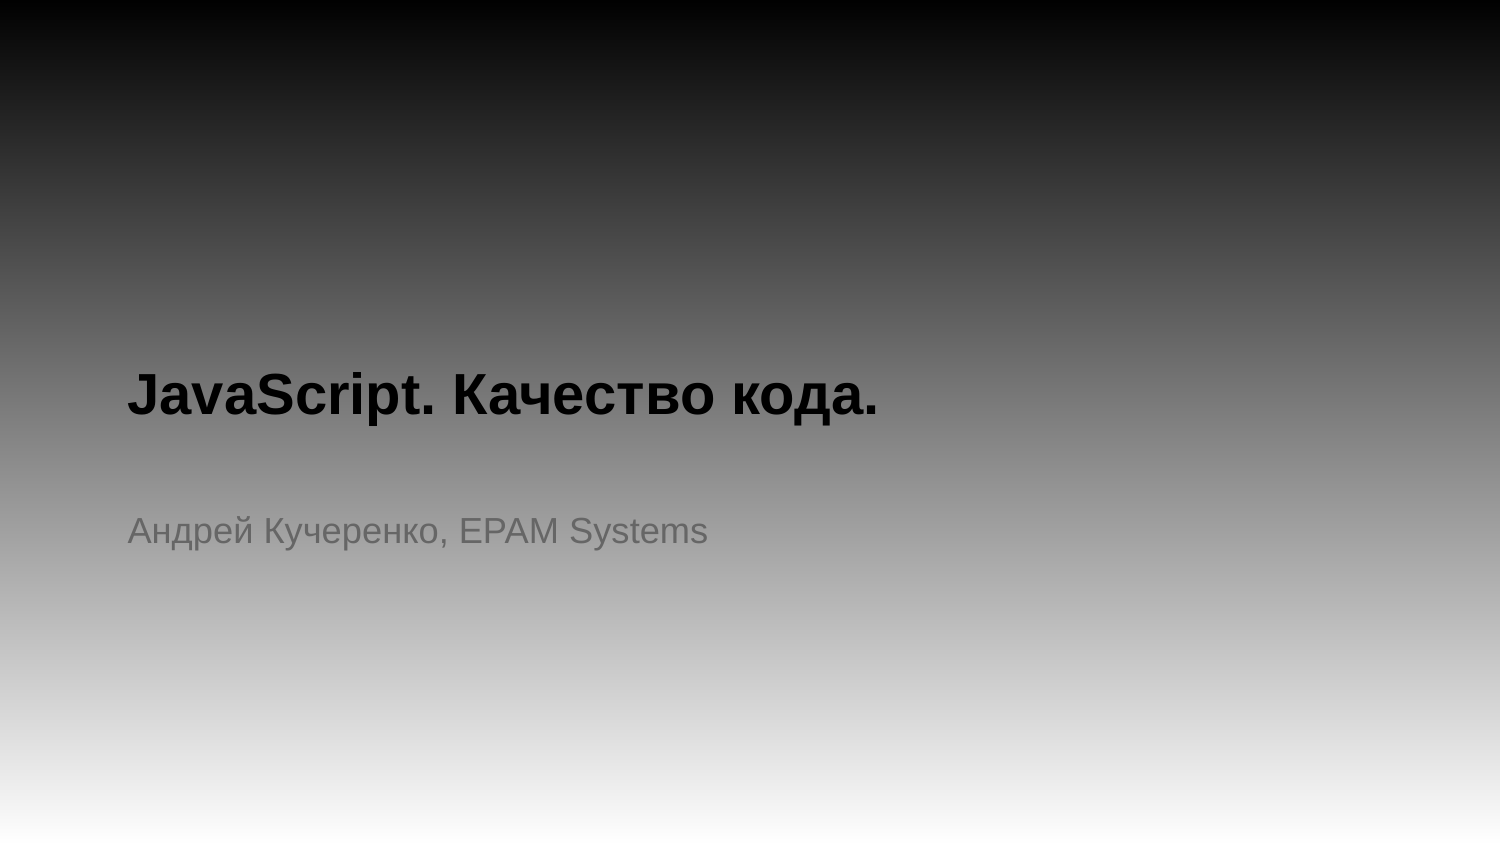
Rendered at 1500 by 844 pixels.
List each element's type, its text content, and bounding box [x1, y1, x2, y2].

title JavaScript. Качество кода. [112, 259, 1388, 450]
subtitle Андрей Кучеренко, EPAM Systems [112, 465, 1388, 595]
